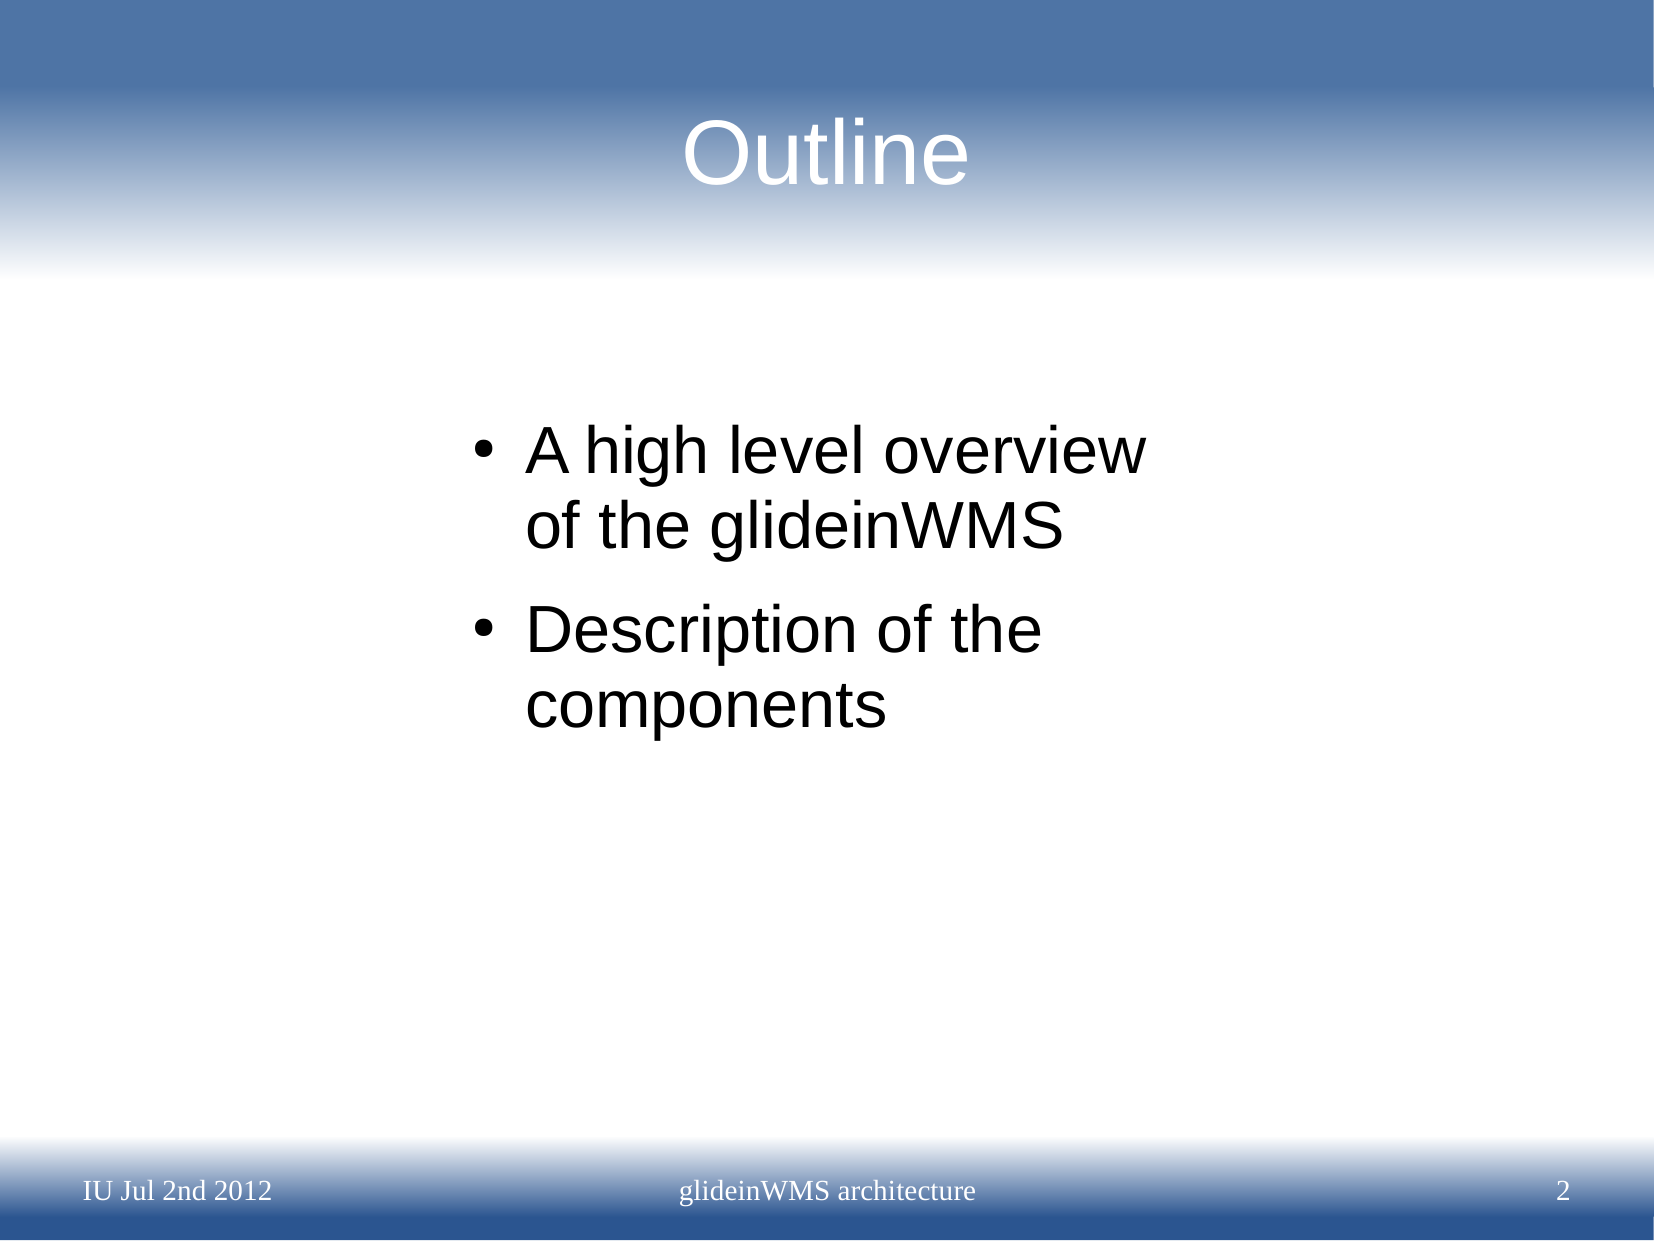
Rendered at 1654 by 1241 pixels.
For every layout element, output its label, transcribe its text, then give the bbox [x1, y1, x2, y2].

title Outline [82, 49, 1571, 257]
list A high level overview of the glideinWMS Description of the components [454, 413, 1200, 963]
